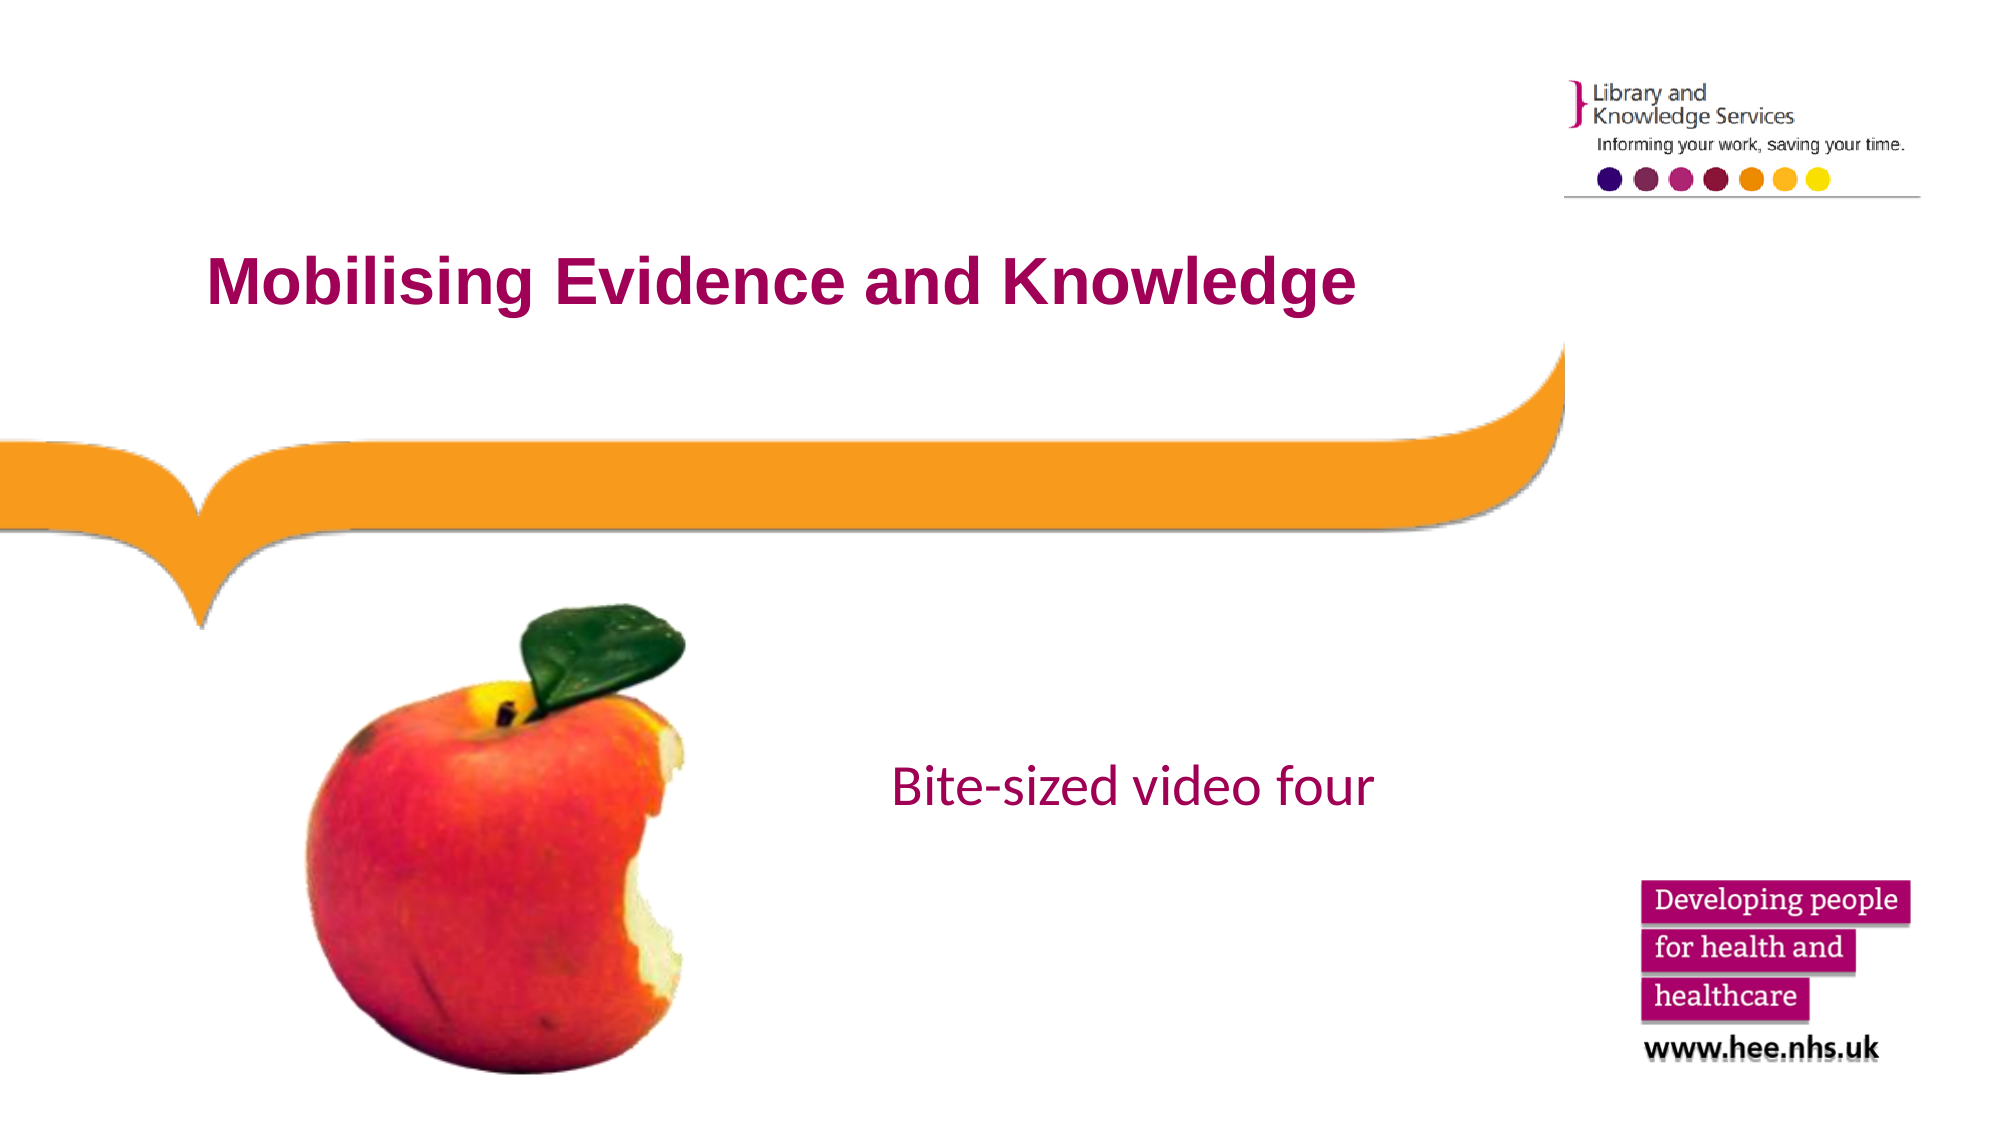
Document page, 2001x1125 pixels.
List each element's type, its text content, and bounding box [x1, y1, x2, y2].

picture [0, 335, 1565, 1112]
text_box Bite-sized video four [876, 739, 1490, 826]
picture [1627, 866, 1923, 1071]
picture [1564, 76, 1923, 196]
title Mobilising Evidence and Knowledge [32, 69, 1533, 335]
